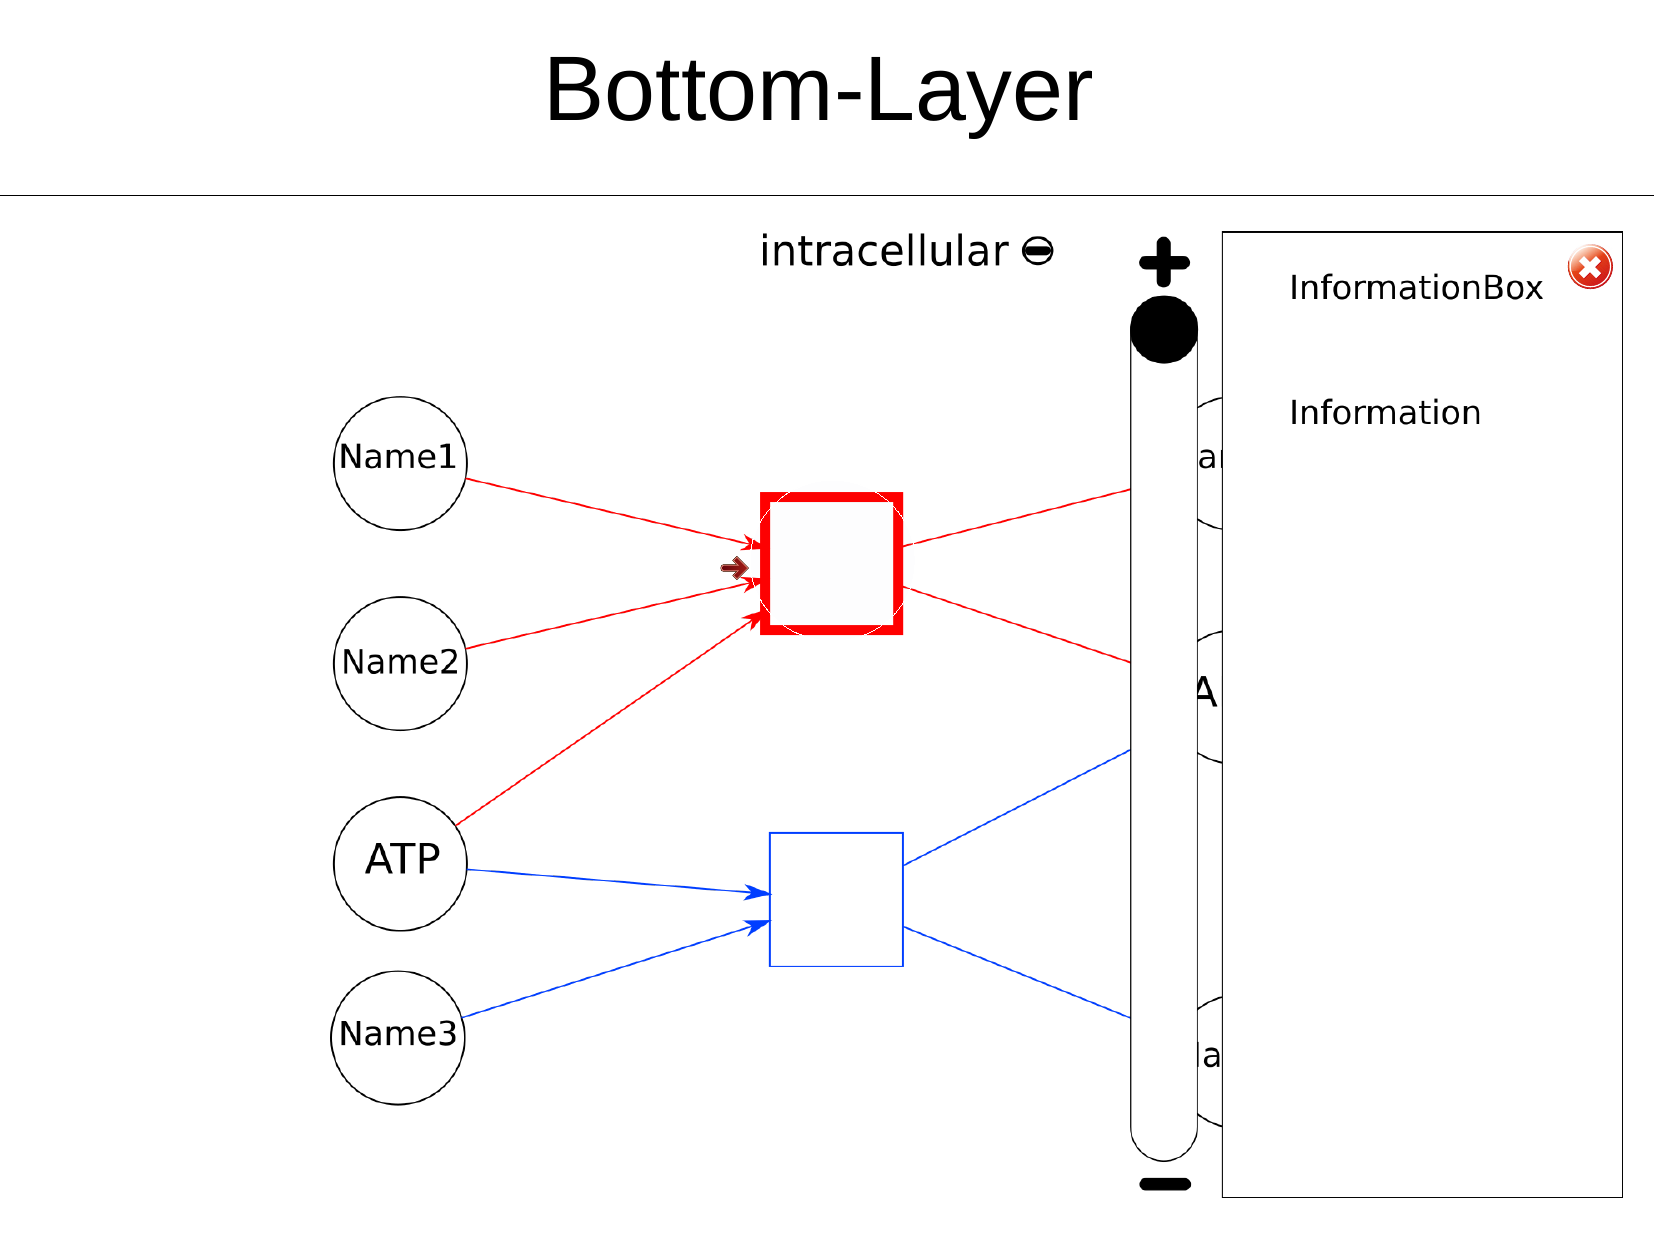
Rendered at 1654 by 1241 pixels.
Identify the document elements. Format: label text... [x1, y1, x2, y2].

picture [330, 231, 1623, 1198]
text_box [750, 480, 916, 641]
title Bottom-Layer [75, 0, 1564, 193]
